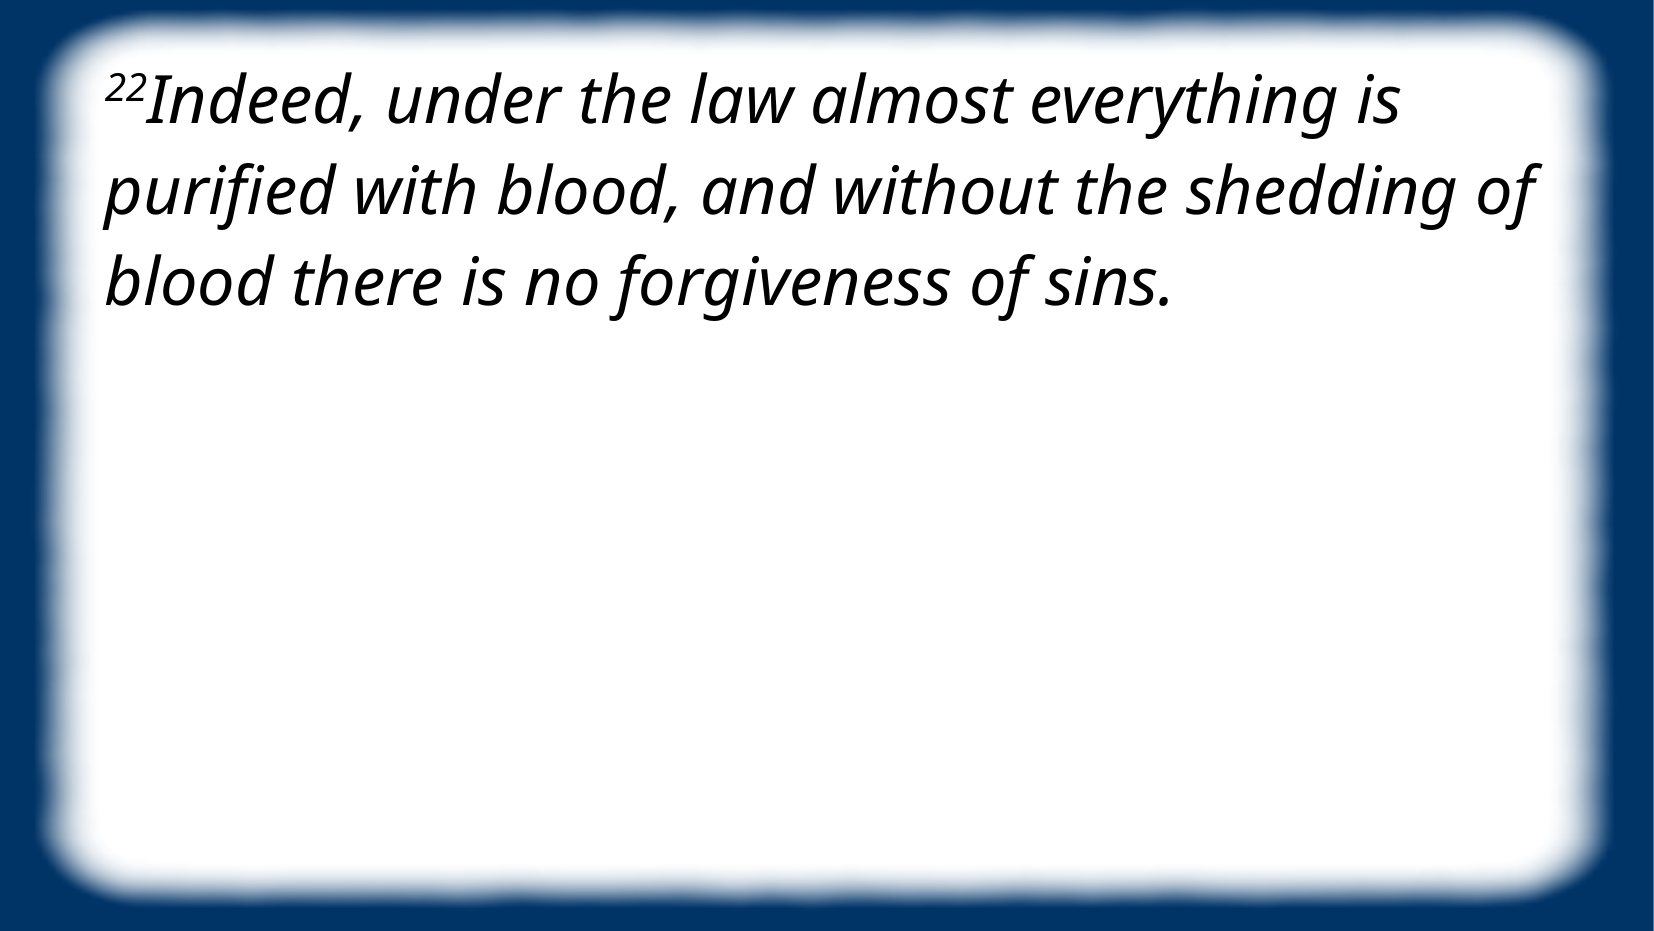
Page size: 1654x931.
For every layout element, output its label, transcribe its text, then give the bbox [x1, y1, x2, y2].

picture [0, 0, 1654, 931]
text_box 22Indeed, under the law almost everything is purified with blood, and without the shedding of blood there is no forgiveness of sins. [90, 45, 1561, 327]
